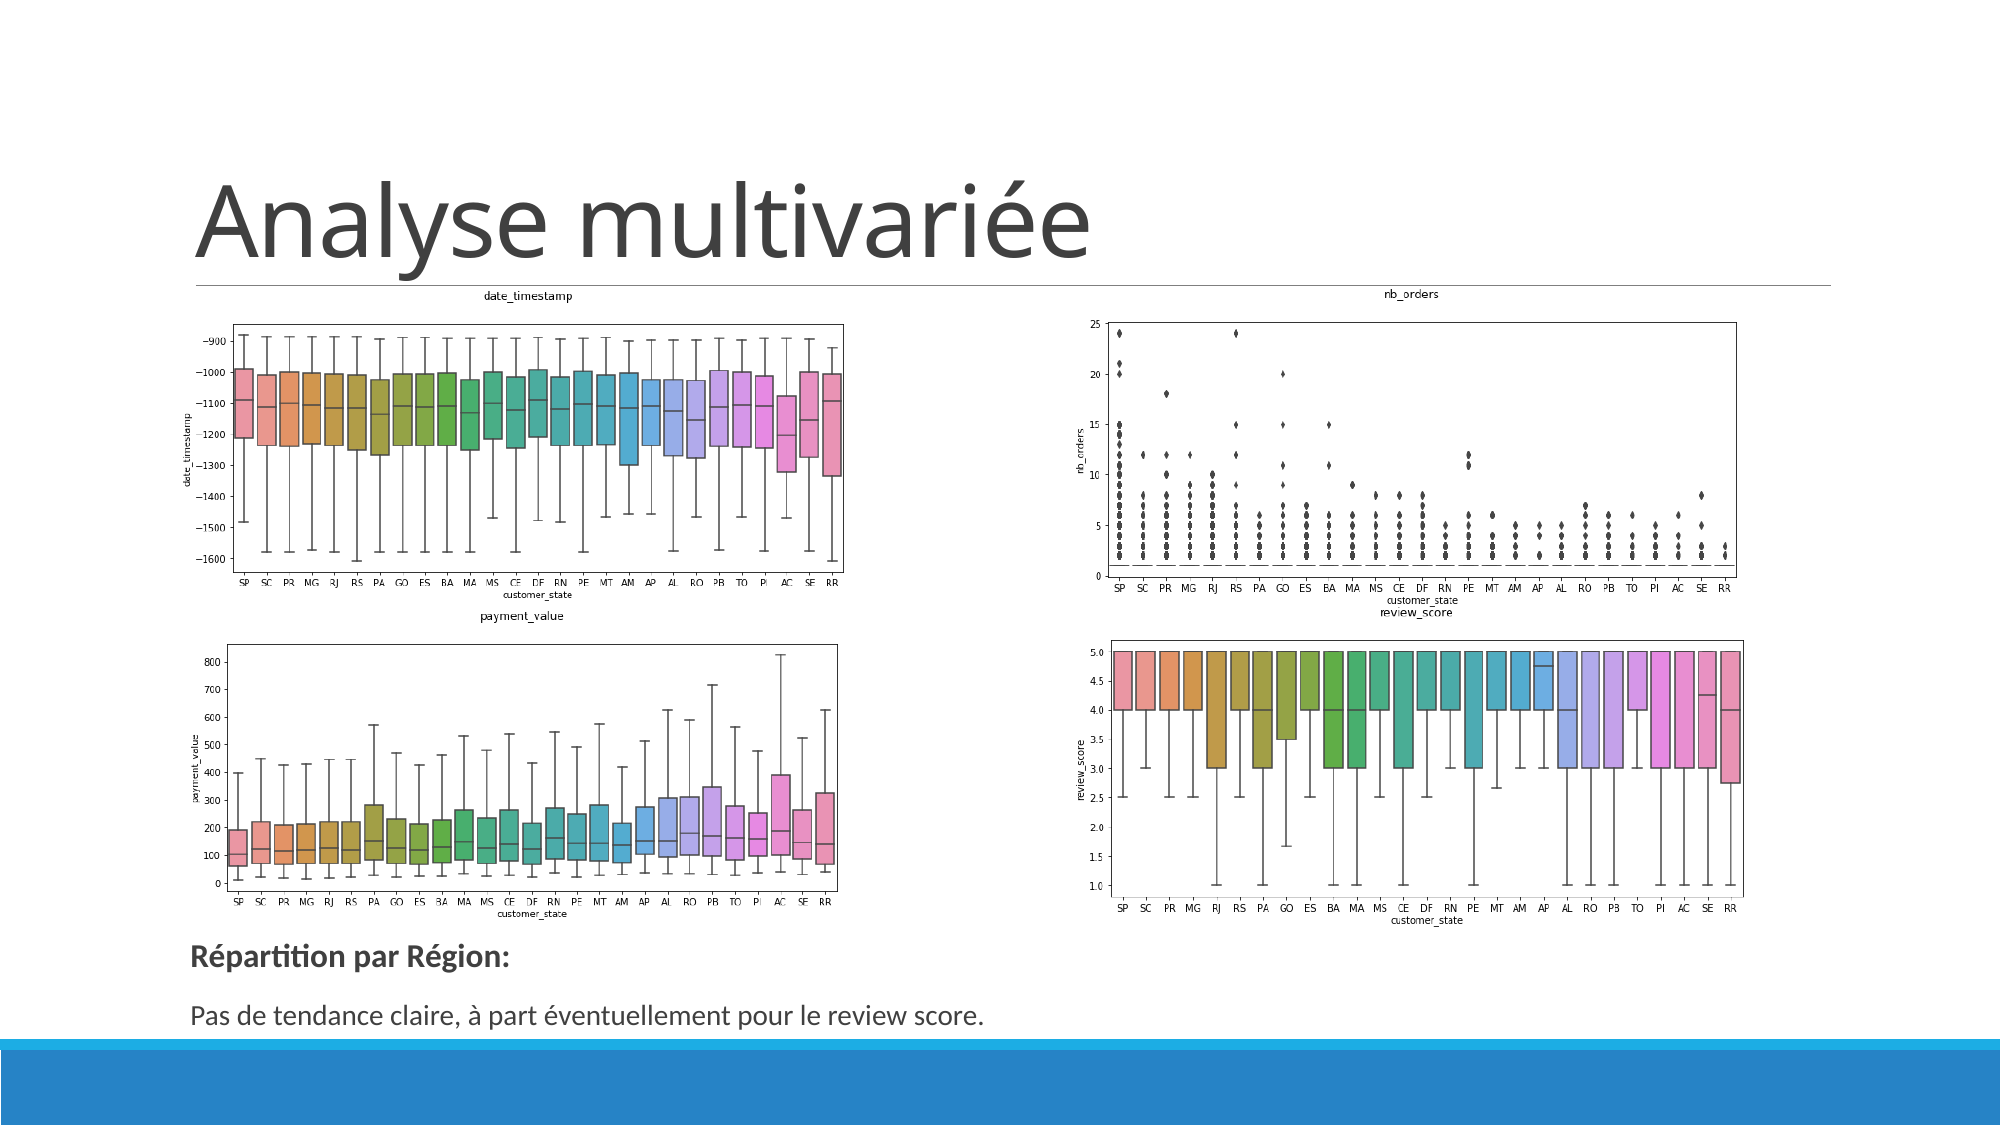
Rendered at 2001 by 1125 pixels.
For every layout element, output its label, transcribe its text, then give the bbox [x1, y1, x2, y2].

picture [1068, 281, 1748, 933]
picture [175, 285, 849, 926]
list Répartition par Région: Pas de tendance claire, à part éventuellement pour le review score. [175, 931, 1890, 1080]
title Analyse multivariée [180, 47, 1831, 286]
